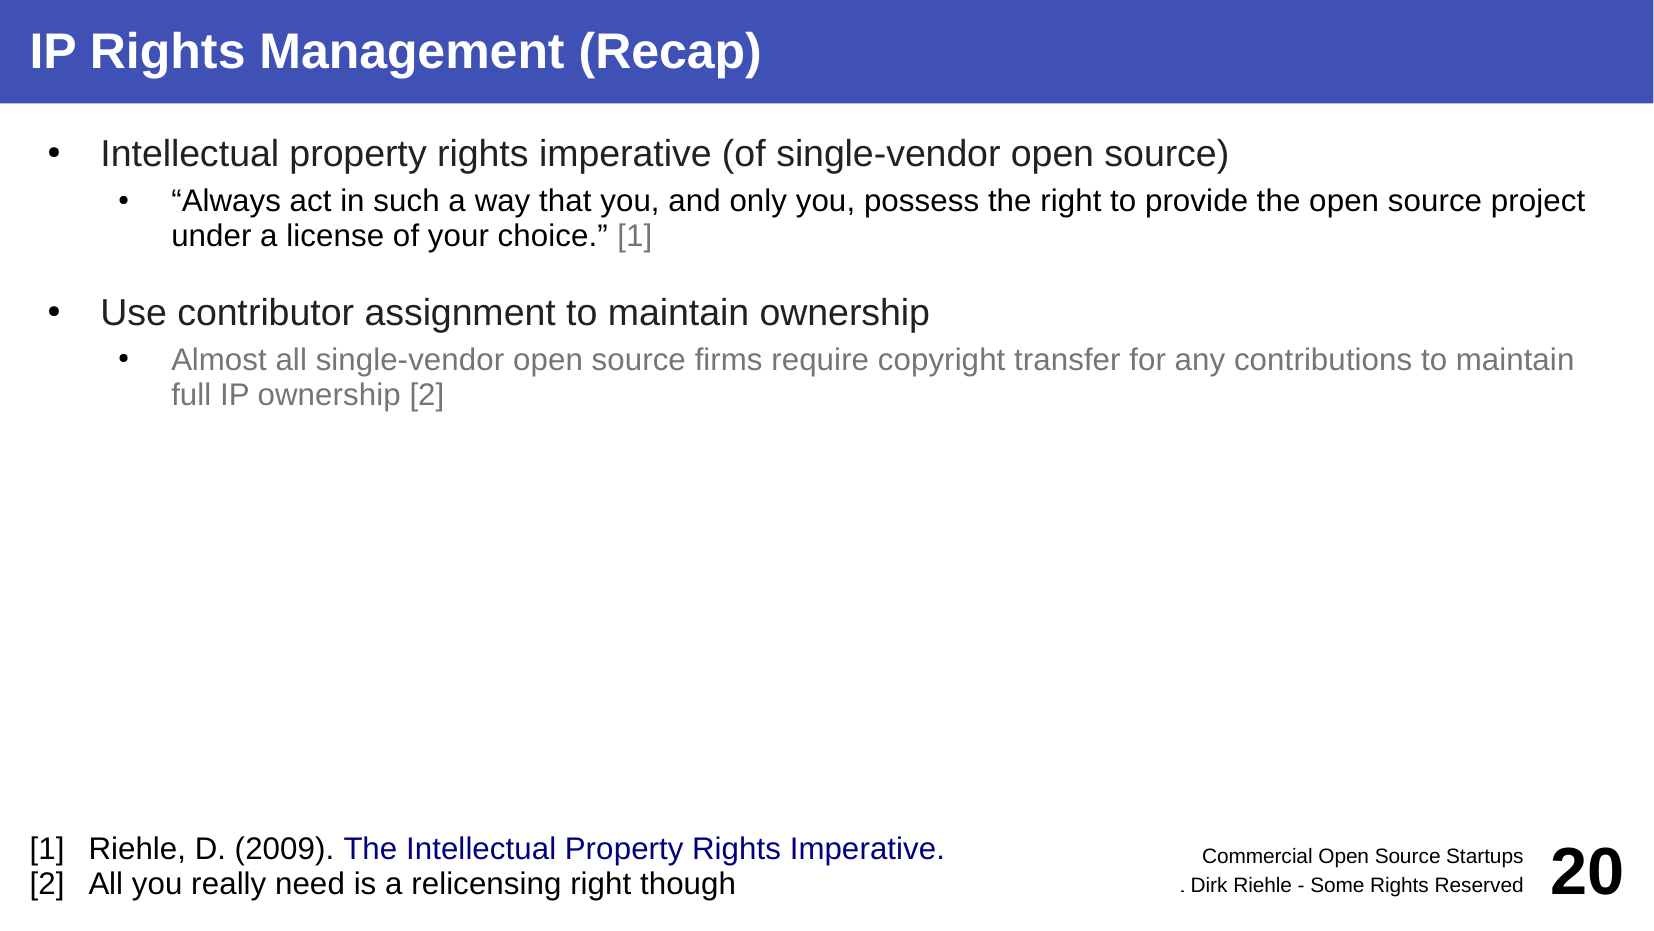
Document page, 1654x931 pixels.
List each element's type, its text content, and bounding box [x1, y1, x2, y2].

list Intellectual property rights imperative (of single-vendor open source) “Always act in such a way that you, and only you, possess the right to provide the open source project under a license of your choice.” [1] Use contributor assignment to maintain ownership Almost all single-vendor open source firms require copyright transfer for any contributions to maintain full IP ownership [2] [29, 132, 1625, 813]
text_box [1] Riehle, D. (2009). The Intellectual Property Rights Imperative. [2] All you really need is a relicensing right though [0, 812, 1182, 931]
title IP Rights Management (Recap) [0, 0, 1654, 104]
